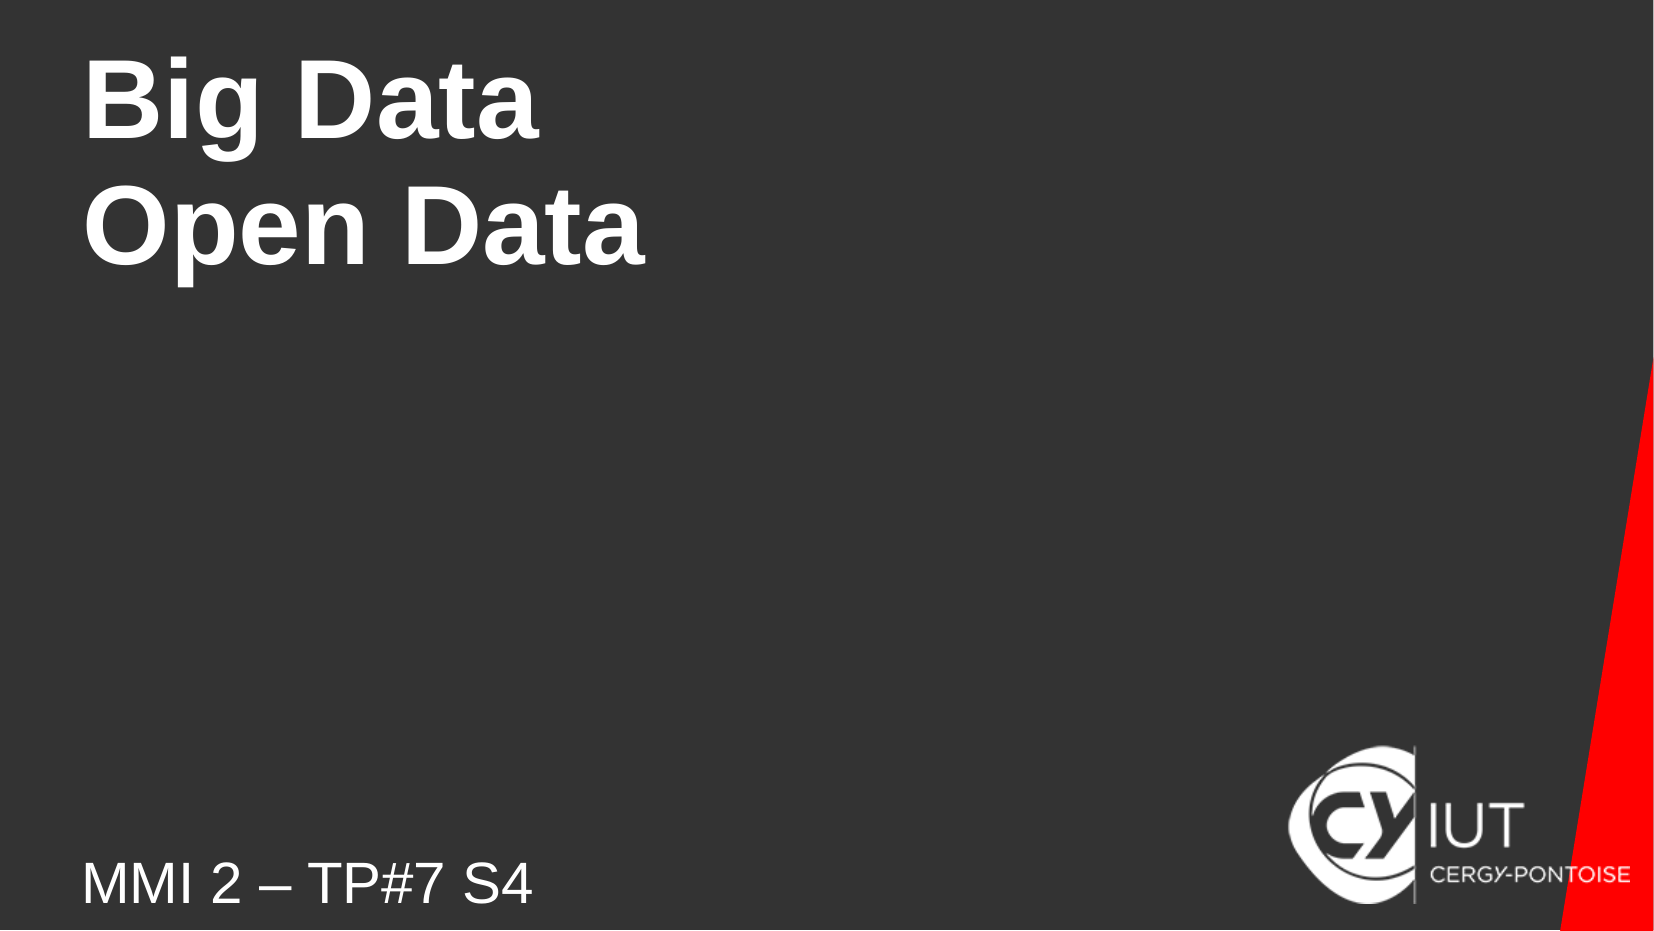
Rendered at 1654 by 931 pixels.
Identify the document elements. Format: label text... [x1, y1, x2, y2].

picture [1284, 744, 1630, 904]
text_box [1560, 356, 1654, 931]
title MMI 2 – TP#7 S4 [81, 805, 1134, 931]
title Big Data Open Data [82, 36, 1571, 288]
